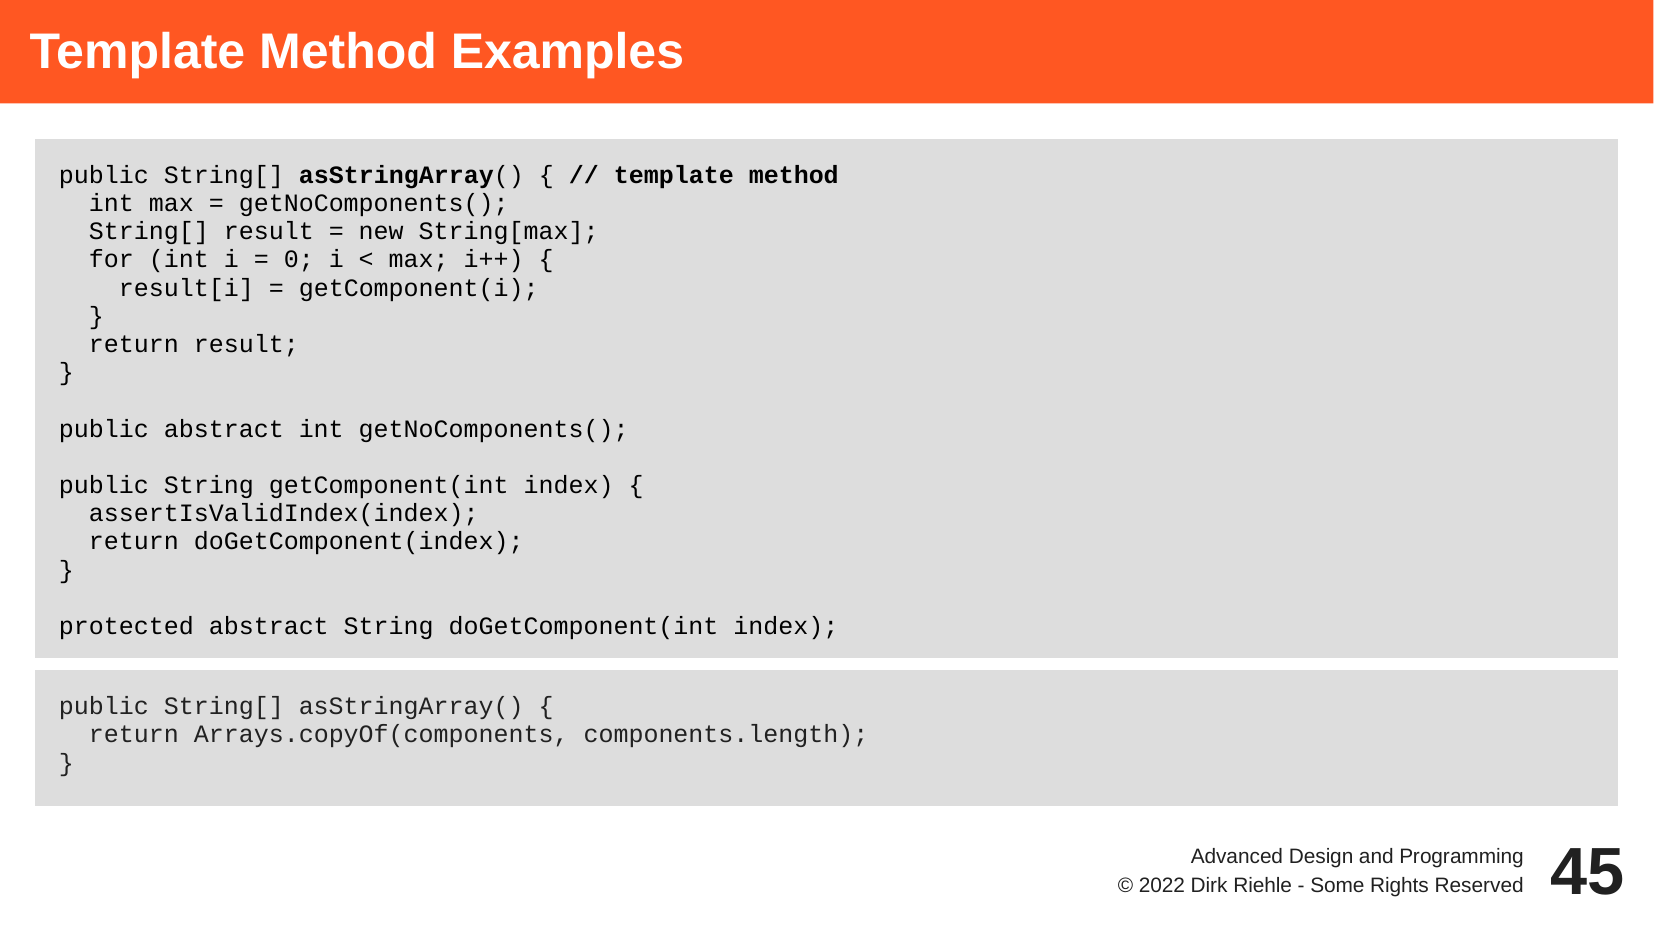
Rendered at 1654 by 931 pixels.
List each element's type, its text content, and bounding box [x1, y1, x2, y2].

title Template Method Examples [0, 0, 1654, 104]
list public String[] asStringArray() { // template method int max = getNoComponents(); String[] result = new String[max]; for (int i = 0; i < max; i++) { result[i] = getComponent(i); } return result; } public abstract int getNoComponents(); public String getComponent(int index) { assertIsValidIndex(index); return doGetComponent(index); } protected abstract String doGetComponent(int index); [29, 132, 1625, 658]
list public String[] asStringArray() { return Arrays.copyOf(components, components.length); } [29, 664, 1625, 813]
